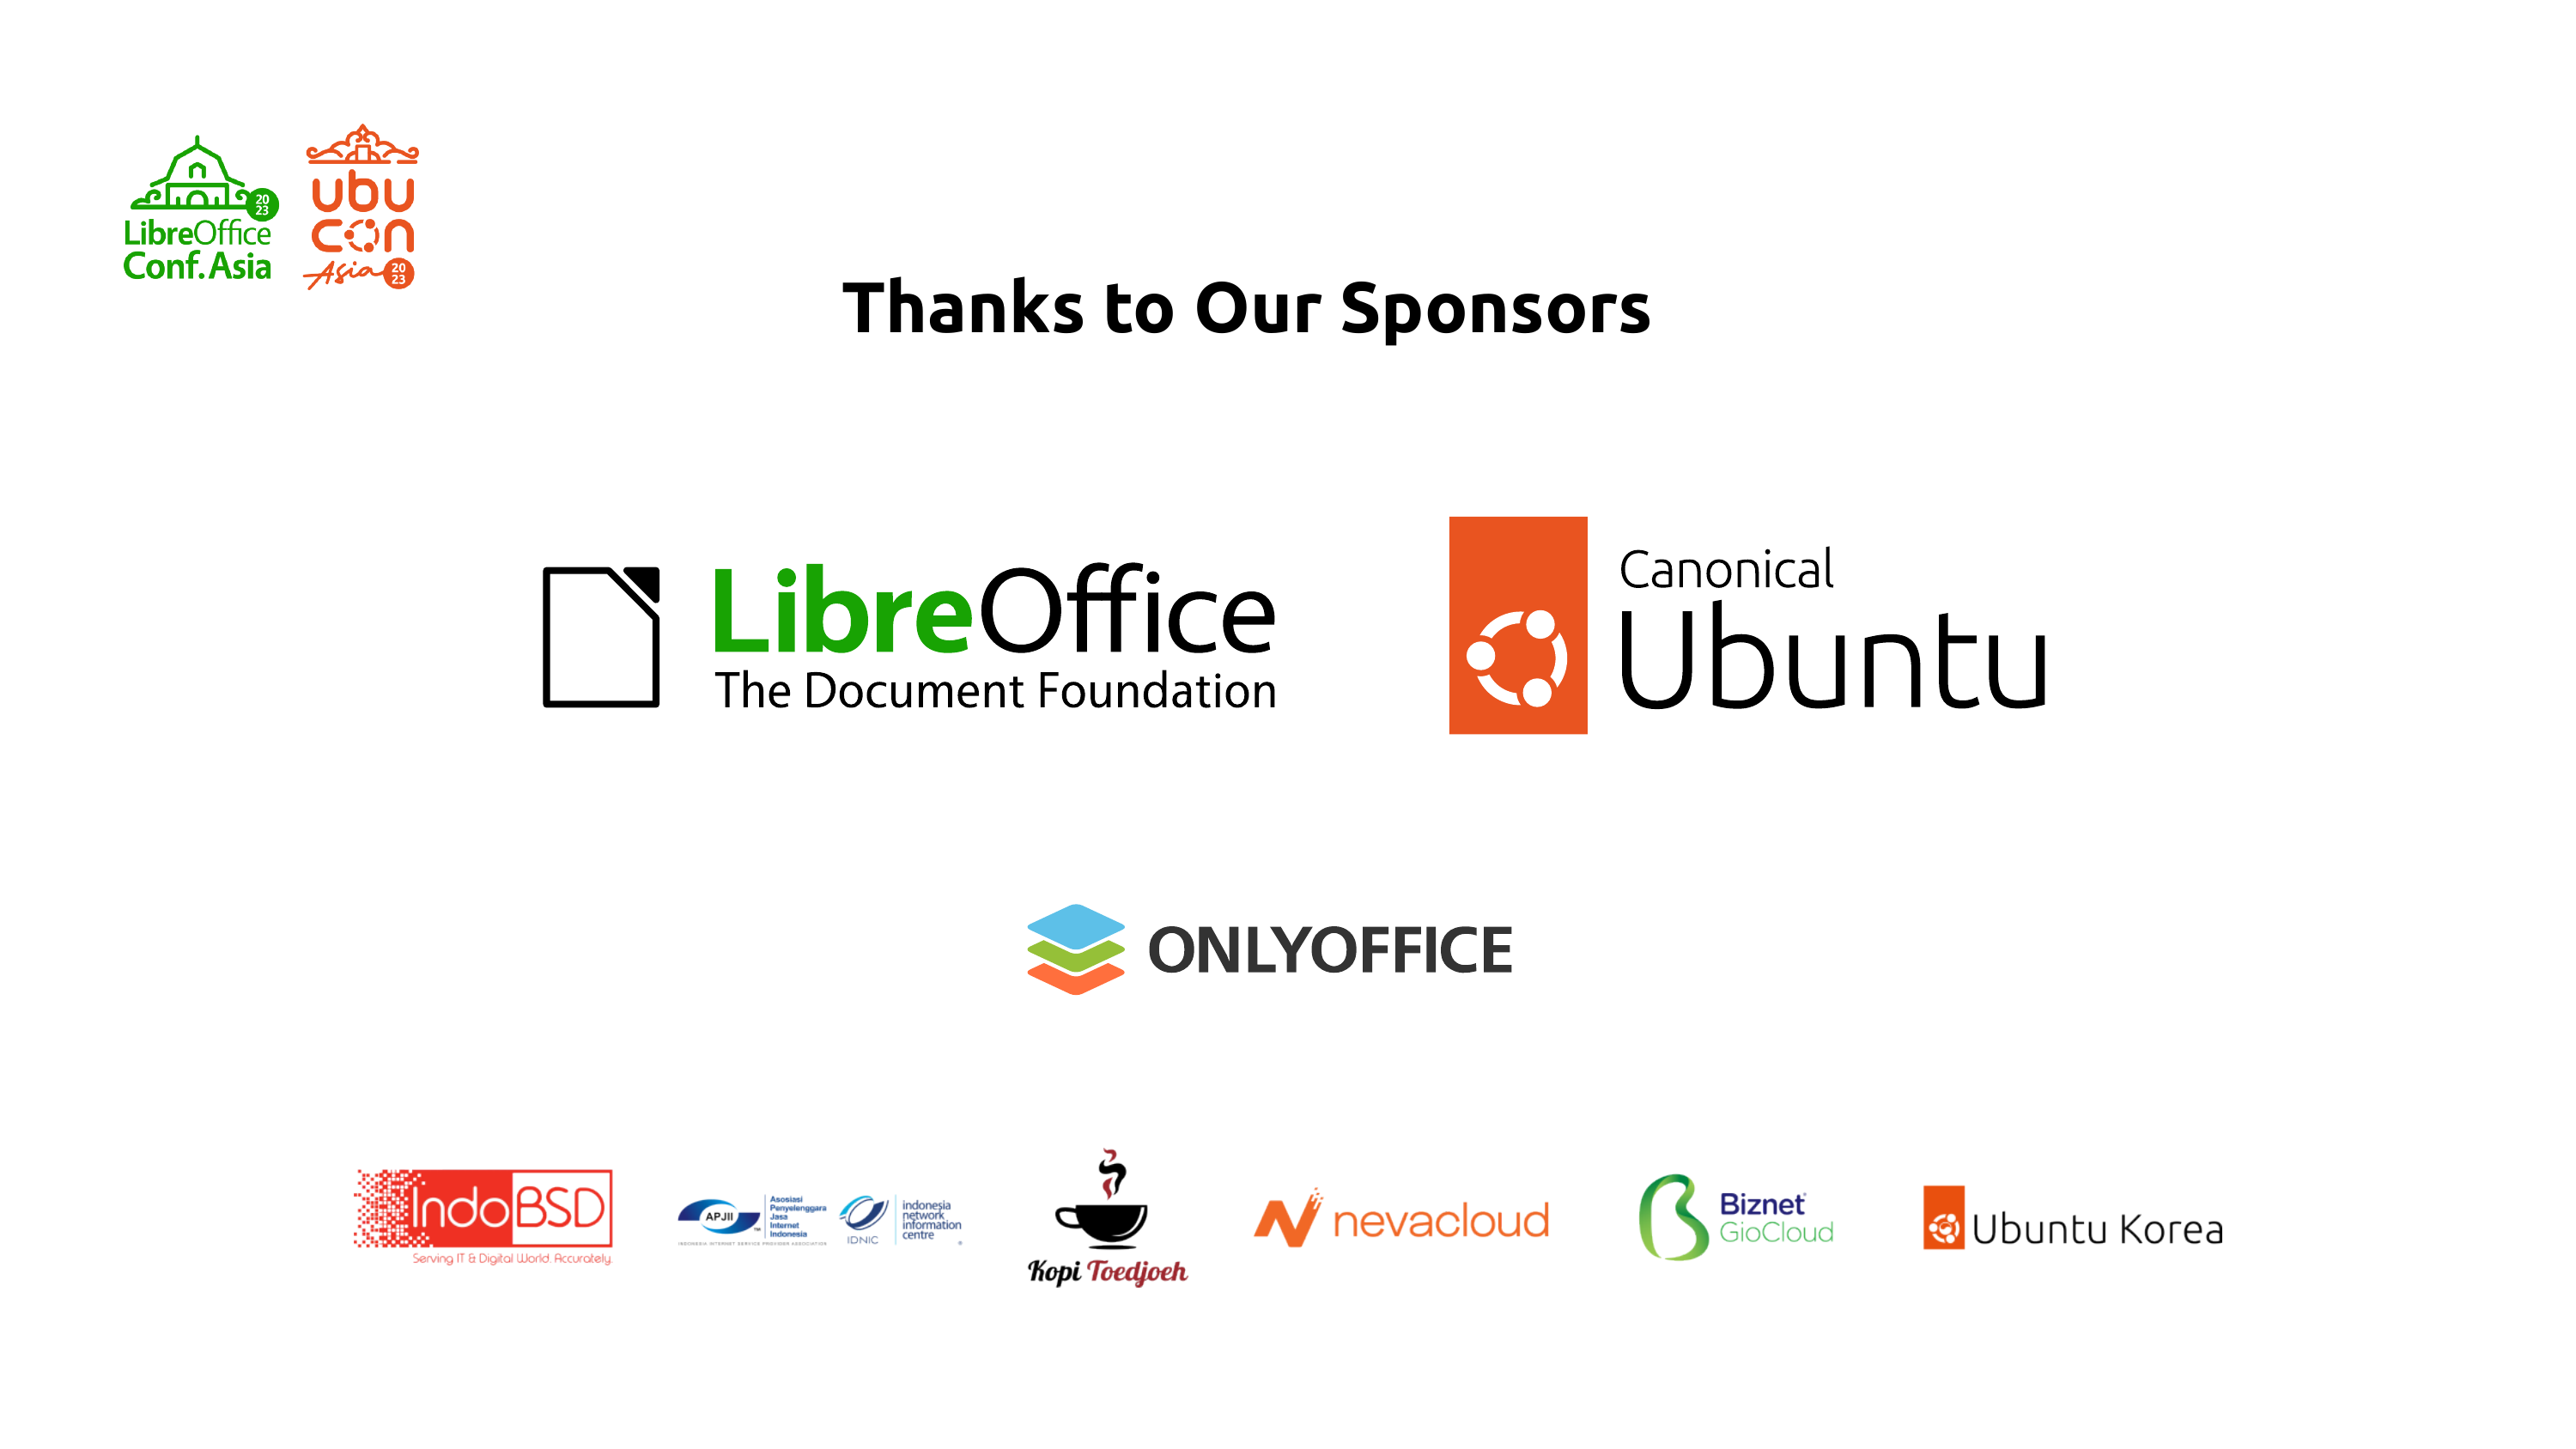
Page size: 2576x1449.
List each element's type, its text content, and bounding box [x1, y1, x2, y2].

subtitle Thanks to Our Sponsors [547, 225, 1948, 387]
picture [124, 124, 419, 290]
picture [354, 322, 2222, 1288]
picture [1449, 516, 2056, 735]
